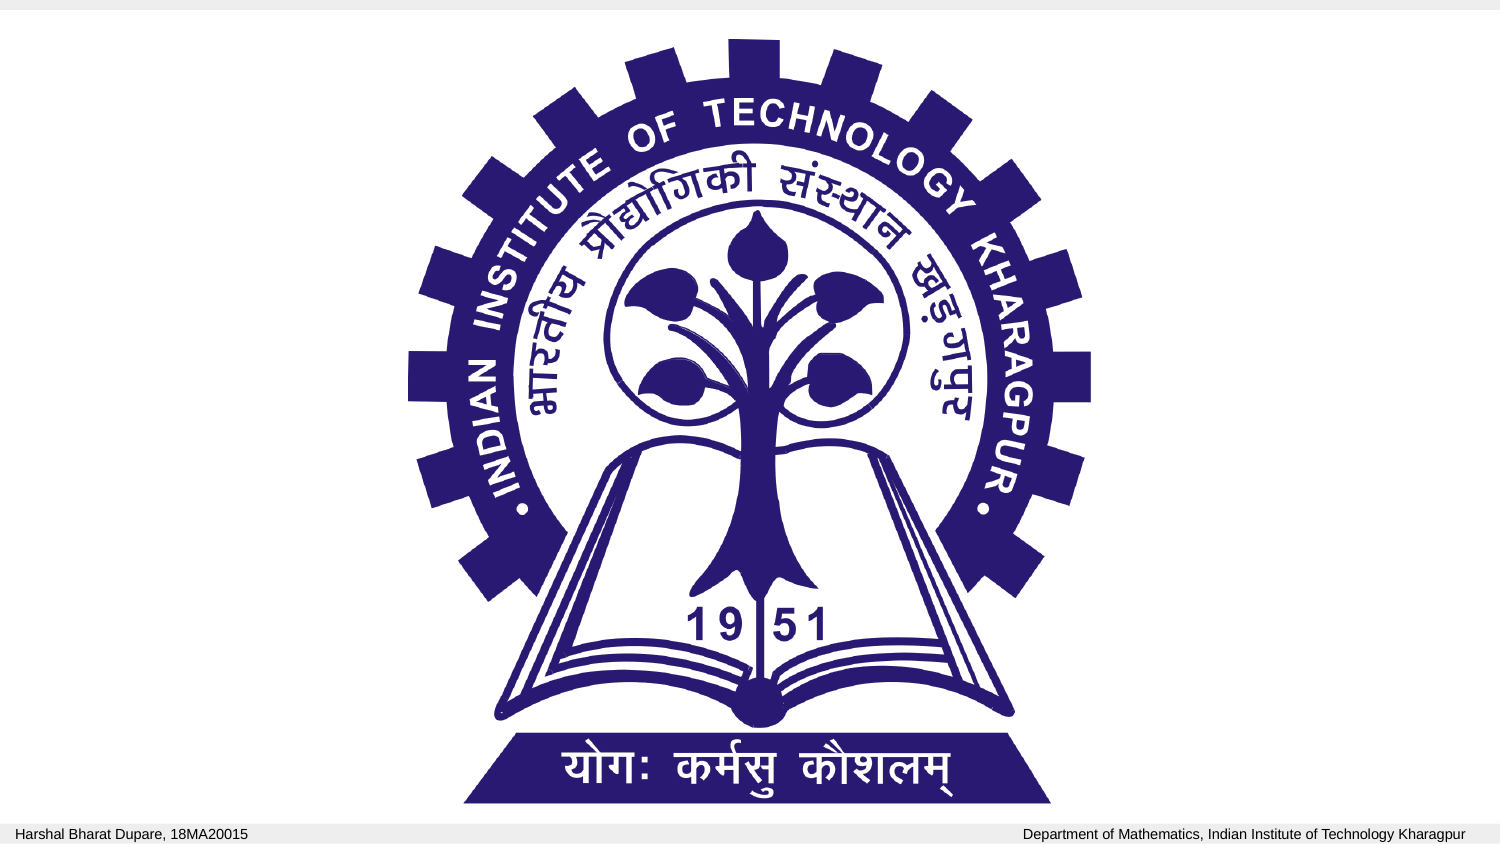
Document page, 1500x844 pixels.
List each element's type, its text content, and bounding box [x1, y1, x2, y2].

text_box Harshal Bharat Dupare, 18MA20015 Department of Mathematics, Indian Institute of Technology Kharagpur [0, 823, 1500, 844]
picture [408, 39, 1092, 804]
text_box [0, 0, 1500, 10]
